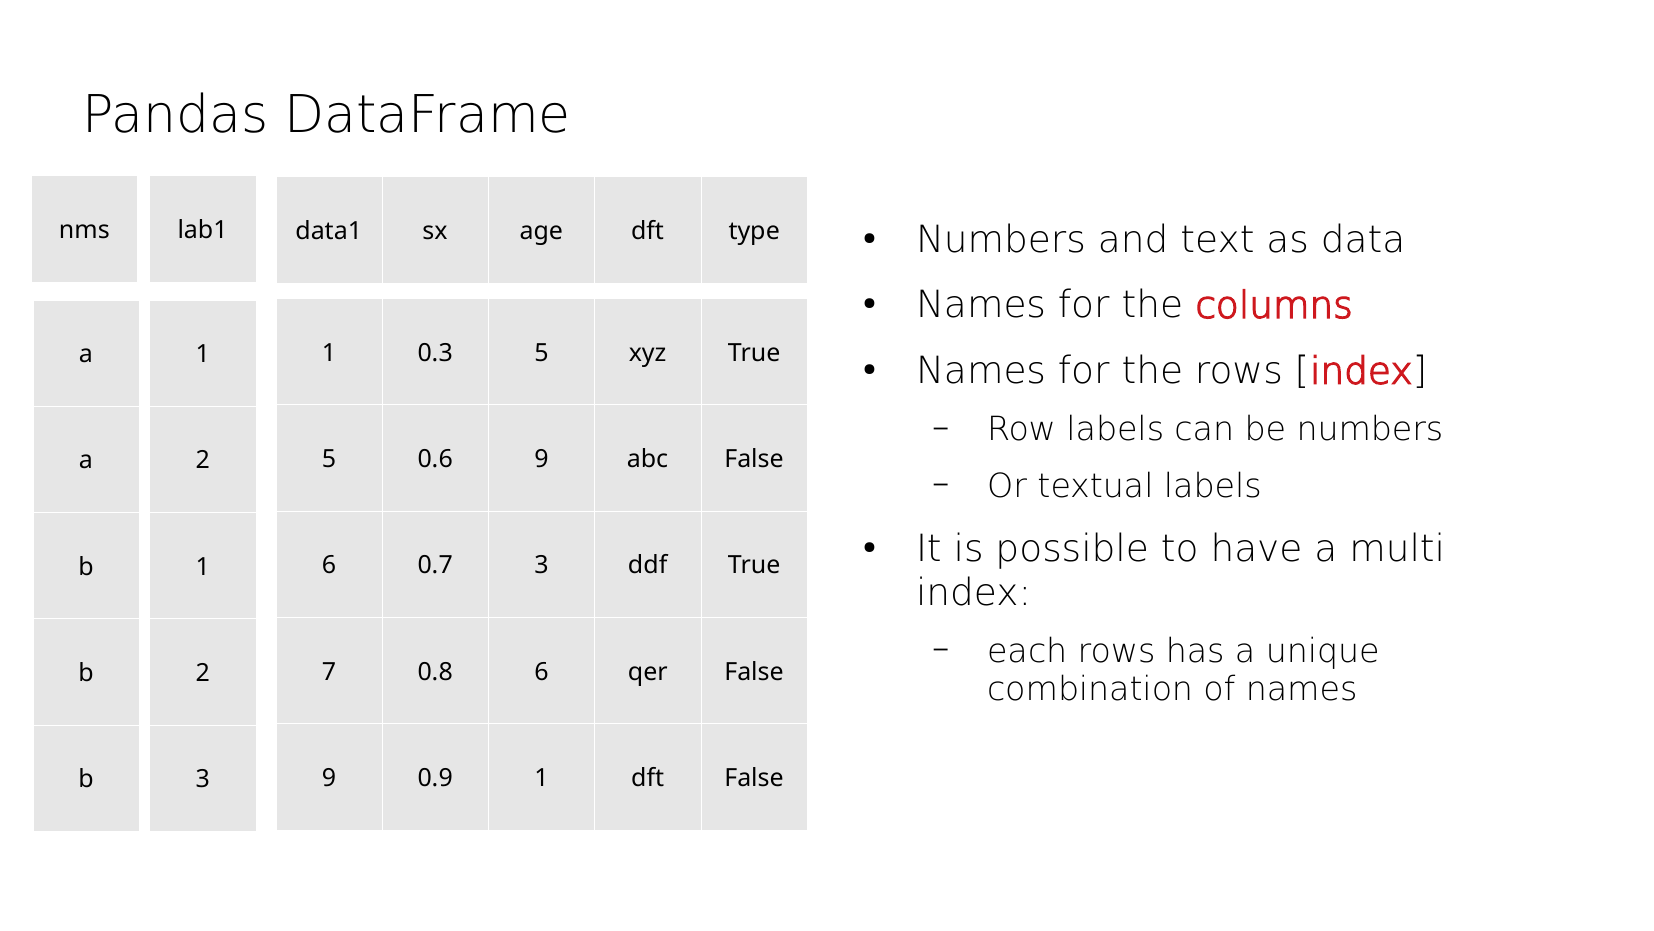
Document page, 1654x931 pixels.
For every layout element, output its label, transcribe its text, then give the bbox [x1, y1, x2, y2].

table_cell b [34, 513, 139, 618]
table_header nms [32, 176, 137, 282]
table_cell dft [595, 724, 701, 830]
table_cell 7 [277, 618, 382, 723]
table_cell qer [595, 618, 701, 723]
table_cell b [34, 619, 139, 725]
table_cell 0.6 [383, 405, 488, 511]
table_header xyz [595, 299, 701, 404]
table_cell False [702, 405, 807, 511]
table_cell 9 [489, 405, 594, 511]
table_cell 6 [277, 512, 382, 617]
table_cell 9 [277, 724, 382, 830]
table_cell True [702, 512, 807, 617]
table_cell 2 [150, 619, 256, 725]
table_cell 2 [150, 407, 256, 512]
table_header dft [595, 177, 701, 283]
title Pandas DataFrame [82, 37, 1571, 193]
table_cell False [702, 724, 807, 830]
table_header 5 [489, 299, 594, 404]
table_header 1 [150, 301, 256, 406]
table_cell 6 [489, 618, 594, 723]
table_header age [489, 177, 594, 283]
table_cell 0.7 [383, 512, 488, 617]
table_cell abc [595, 405, 701, 511]
table_cell 3 [150, 726, 256, 831]
table_cell 0.9 [383, 724, 488, 830]
list Numbers and text as data Names for the columns Names for the rows [index] Row labels can be numbers Or textual labels It is possible to have a multi index: each rows has a unique combination of names [845, 217, 1572, 758]
table_header True [702, 299, 807, 404]
table_header type [702, 177, 807, 283]
table_header sx [383, 177, 488, 283]
table_cell 5 [277, 405, 382, 511]
table_header data1 [277, 177, 382, 283]
table_cell 3 [489, 512, 594, 617]
table_cell 1 [489, 724, 594, 830]
table_header lab1 [150, 176, 256, 282]
table_cell False [702, 618, 807, 723]
table_header 1 [277, 299, 382, 404]
table_cell b [34, 726, 139, 831]
table_cell 1 [150, 513, 256, 618]
table_header 0.3 [383, 299, 488, 404]
table_cell 0.8 [383, 618, 488, 723]
table_cell a [34, 407, 139, 512]
table_cell ddf [595, 512, 701, 617]
table_header a [34, 301, 139, 406]
